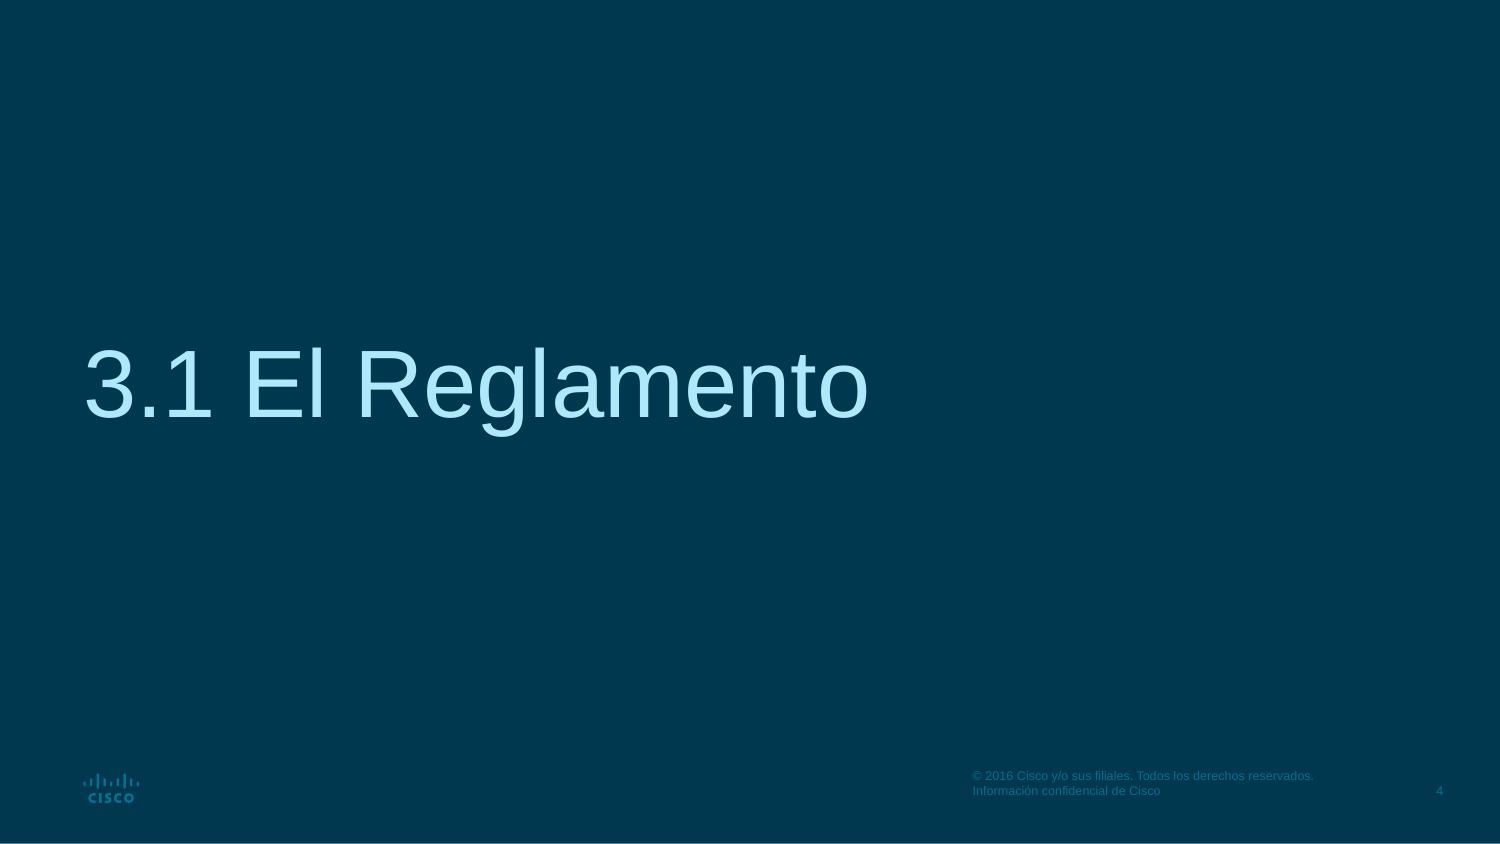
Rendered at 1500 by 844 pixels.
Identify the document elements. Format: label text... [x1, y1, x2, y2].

title 3.1 El Reglamento [68, 150, 1315, 446]
